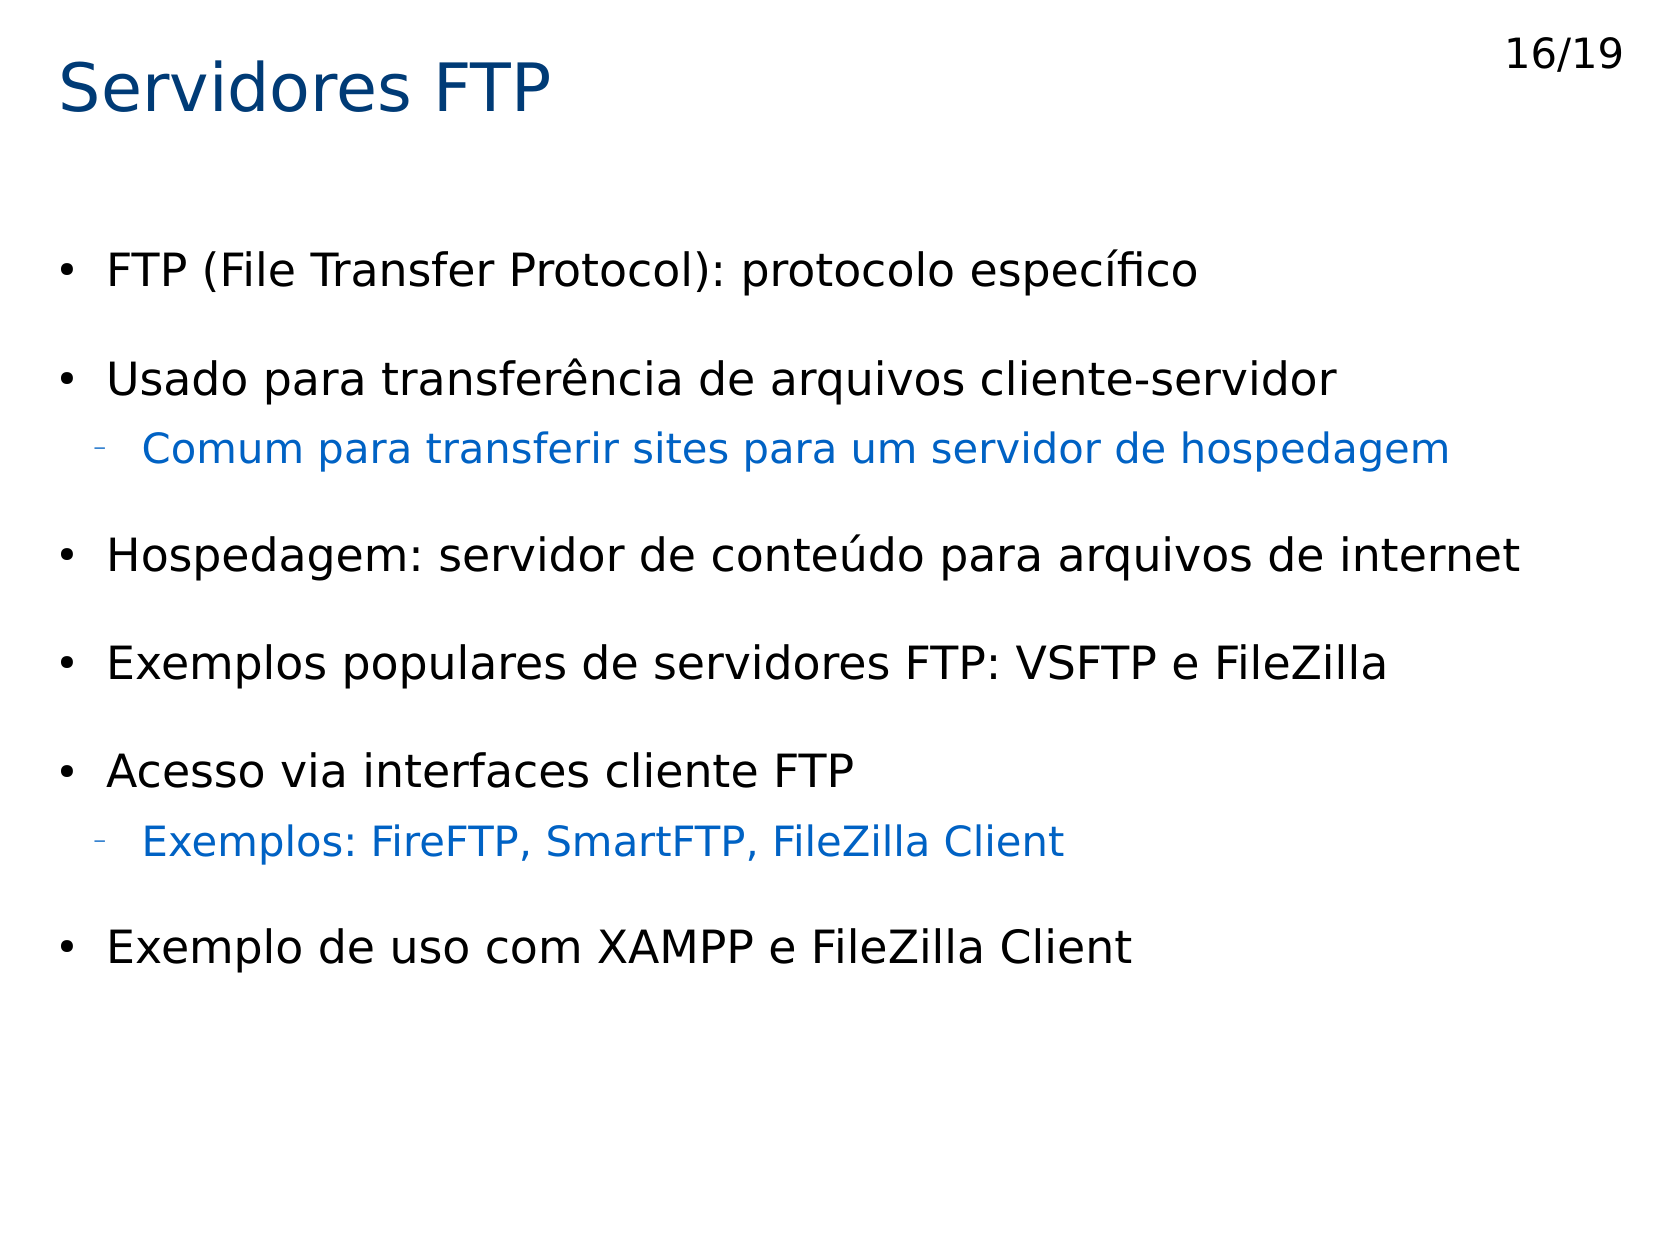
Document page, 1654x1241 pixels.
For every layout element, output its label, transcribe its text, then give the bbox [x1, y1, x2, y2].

title Servidores FTP [59, 29, 1506, 148]
list FTP (File Transfer Protocol): protocolo específico Usado para transferência de arquivos cliente-servidor Comum para transferir sites para um servidor de hospedagem Hospedagem: servidor de conteúdo para arquivos de internet Exemplos populares de servidores FTP: VSFTP e FileZilla Acesso via interfaces cliente FTP Exemplos: FireFTP, SmartFTP, FileZilla Client Exemplo de uso com XAMPP e FileZilla Client [59, 236, 1595, 1211]
